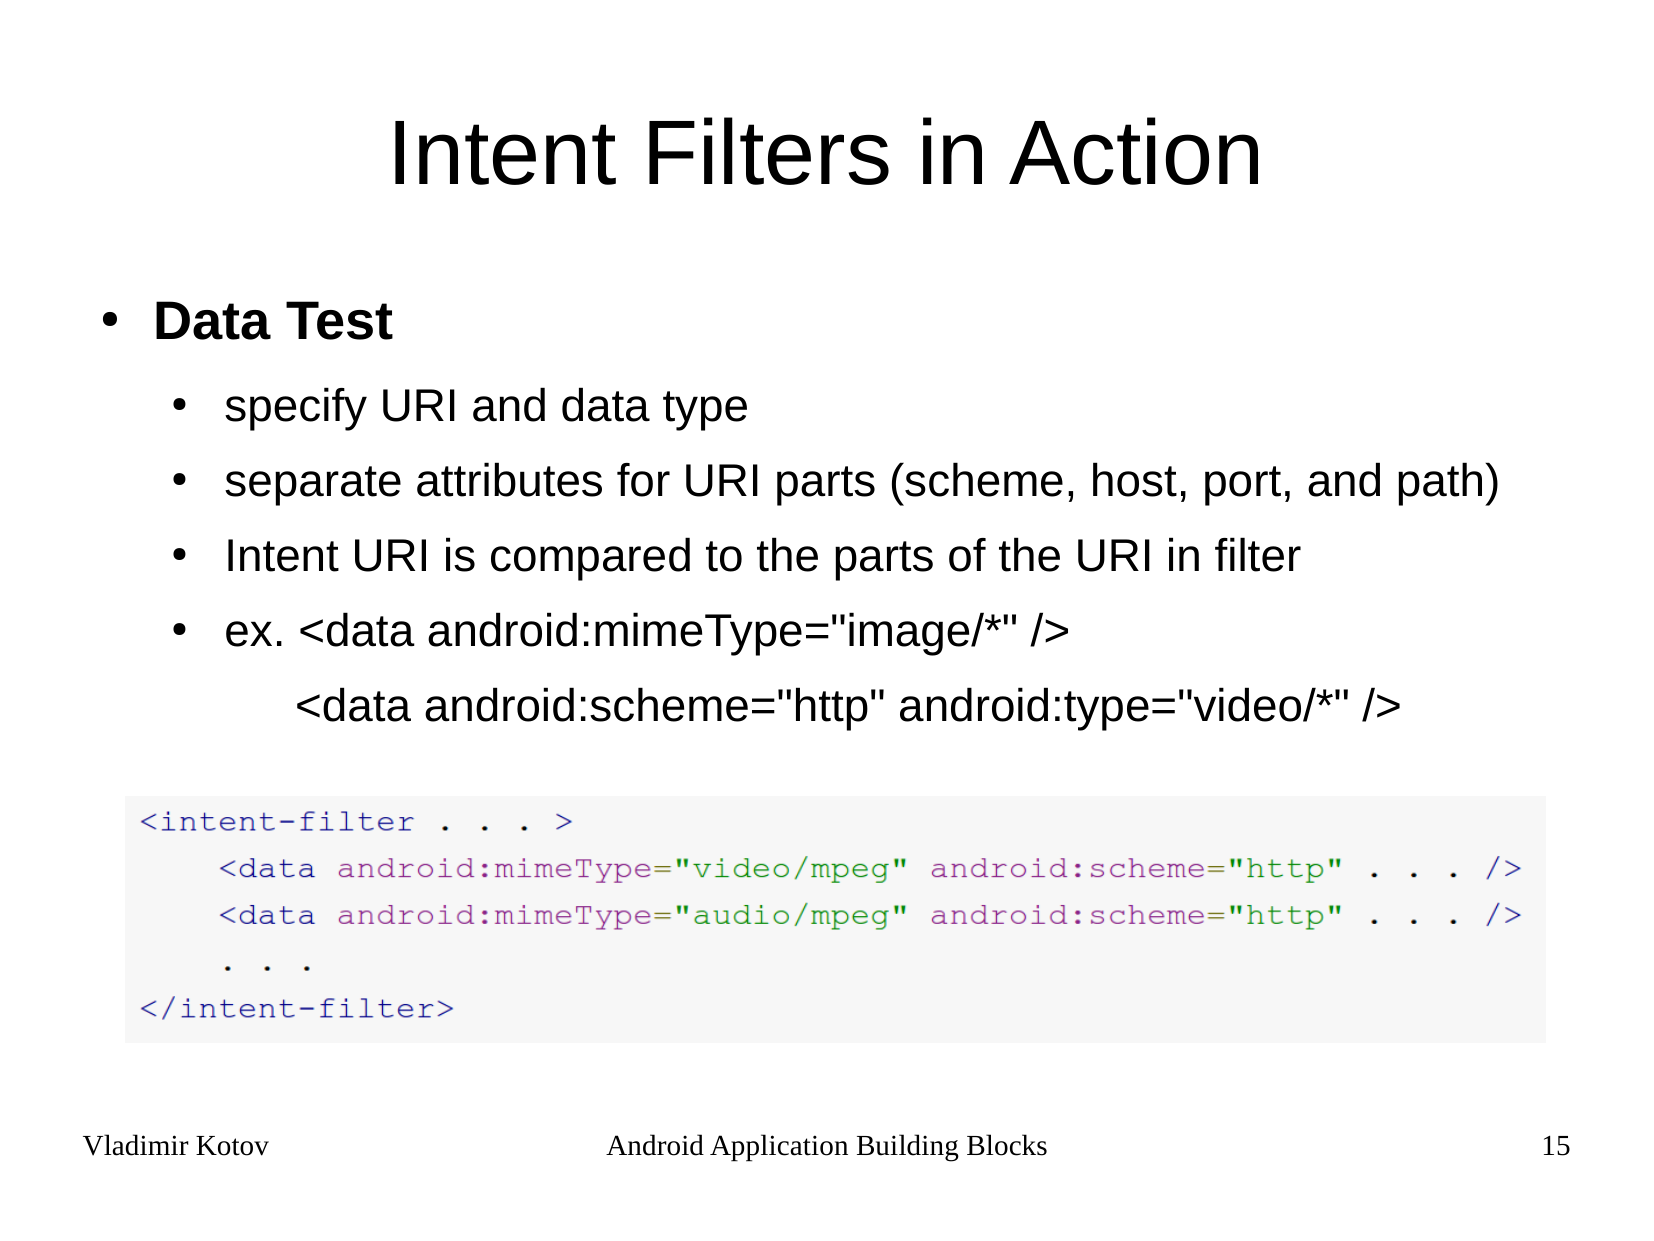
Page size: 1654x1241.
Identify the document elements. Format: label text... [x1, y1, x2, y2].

picture [125, 796, 1546, 1043]
list Data Test specify URI and data type separate attributes for URI parts (scheme, host, port, and path) Intent URI is compared to the parts of the URI in filter ex. <data android:mimeType="image/*" /> <data android:scheme="http" android:type="video/*" /> [82, 290, 1571, 1109]
title Intent Filters in Action [82, 56, 1571, 250]
